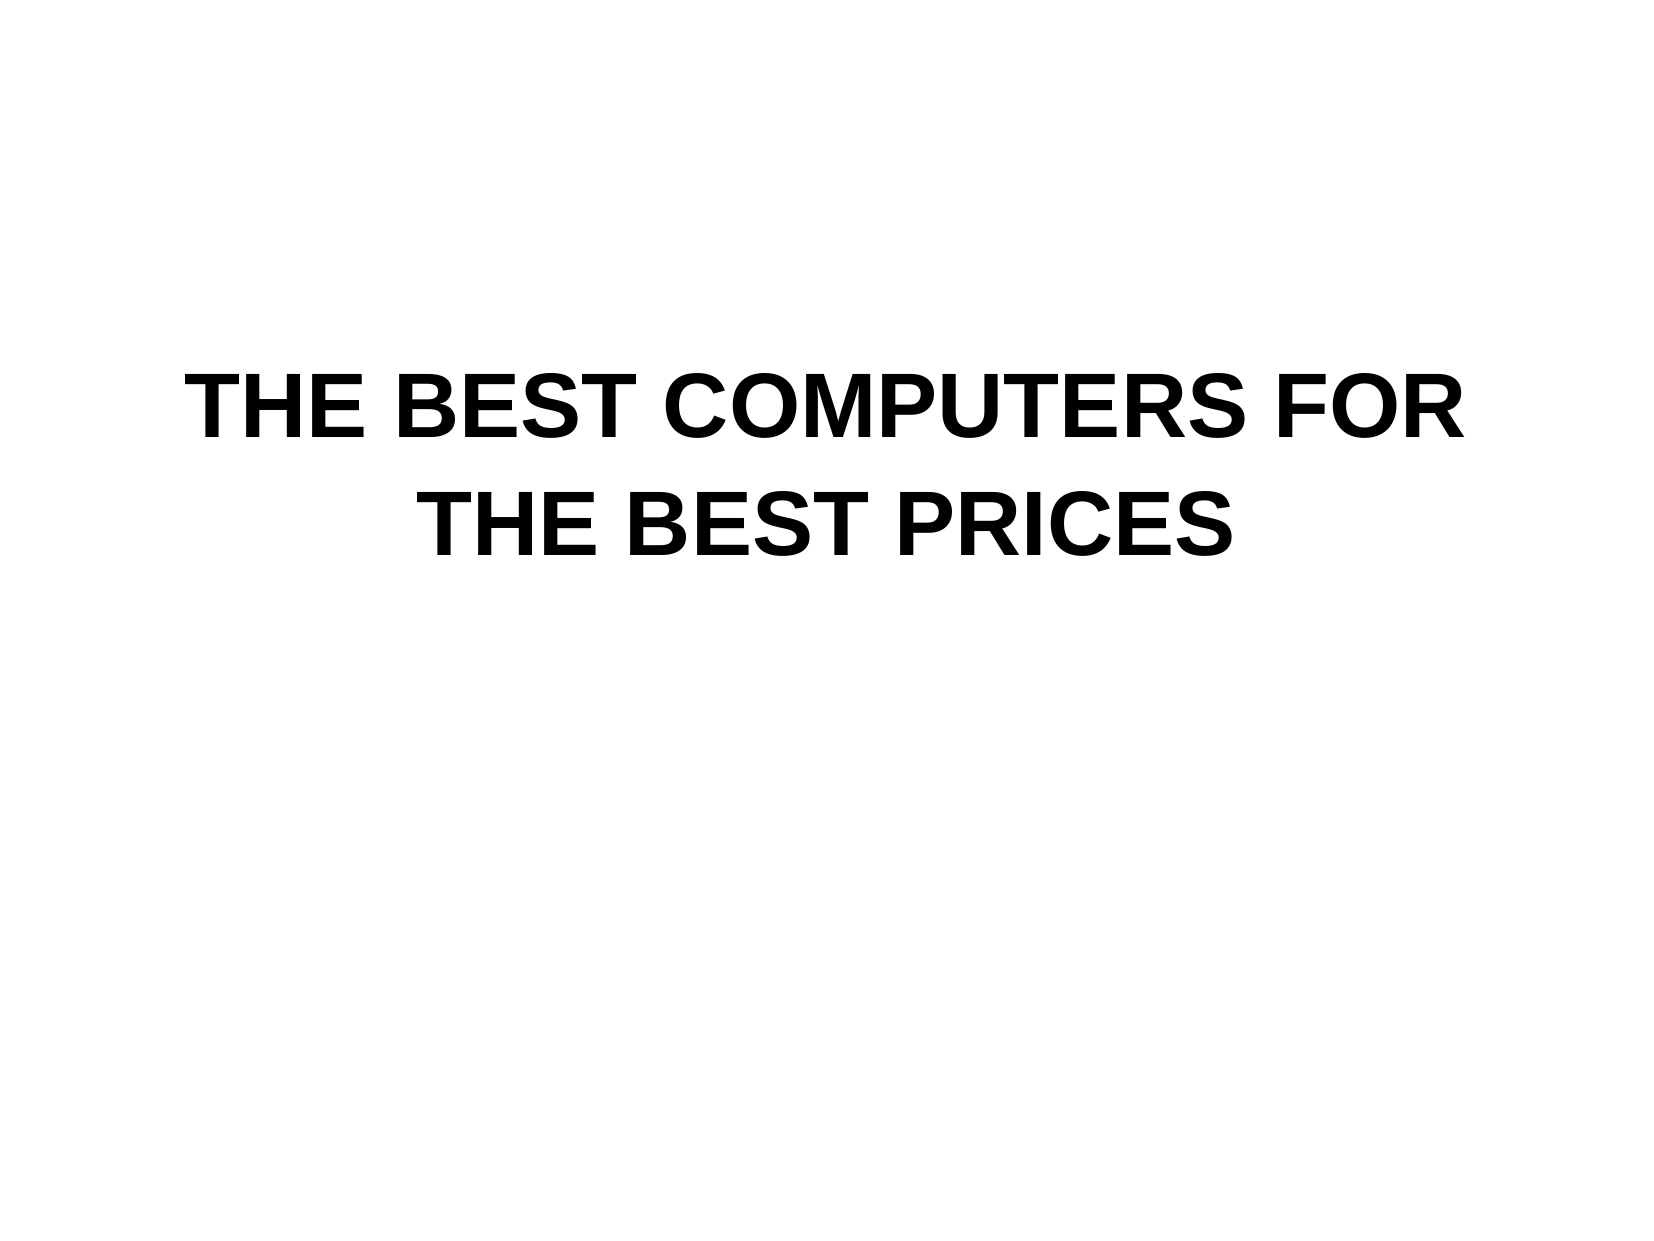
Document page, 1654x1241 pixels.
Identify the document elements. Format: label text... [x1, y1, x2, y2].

title THE BEST COMPUTERS FOR THE BEST PRICES [82, 346, 1571, 567]
